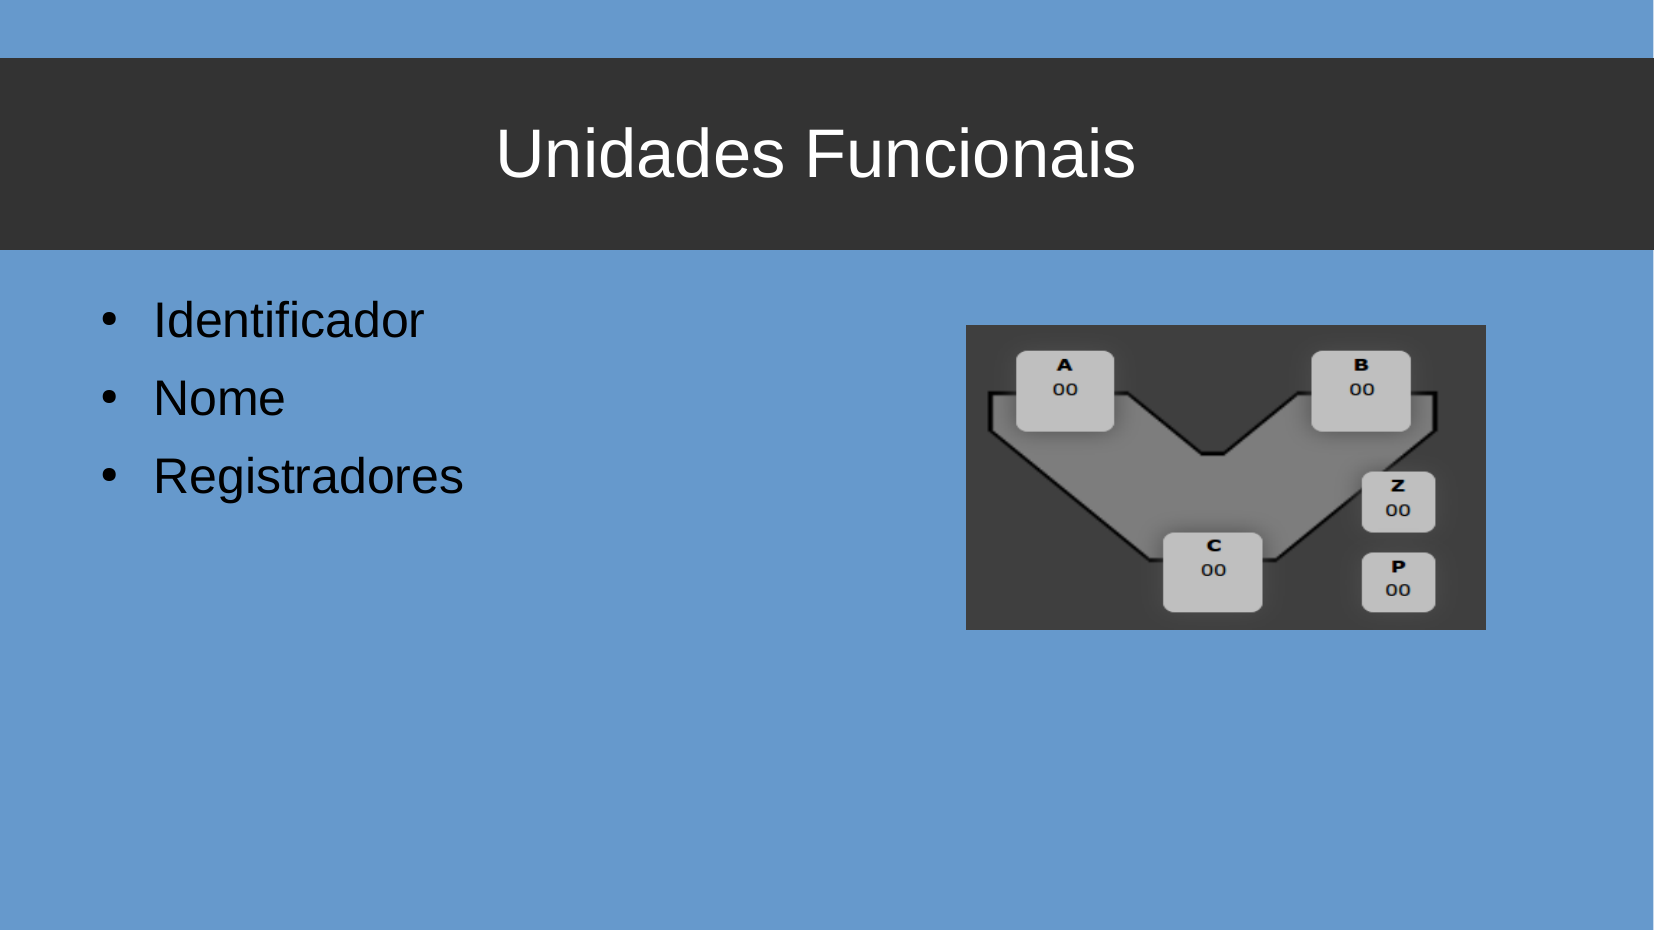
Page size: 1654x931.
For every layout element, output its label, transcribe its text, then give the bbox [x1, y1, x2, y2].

list Identificador Nome Registradores [82, 292, 1571, 889]
text_box [0, 58, 1654, 250]
title Unidades Funcionais [72, 69, 1561, 239]
picture [966, 325, 1486, 630]
